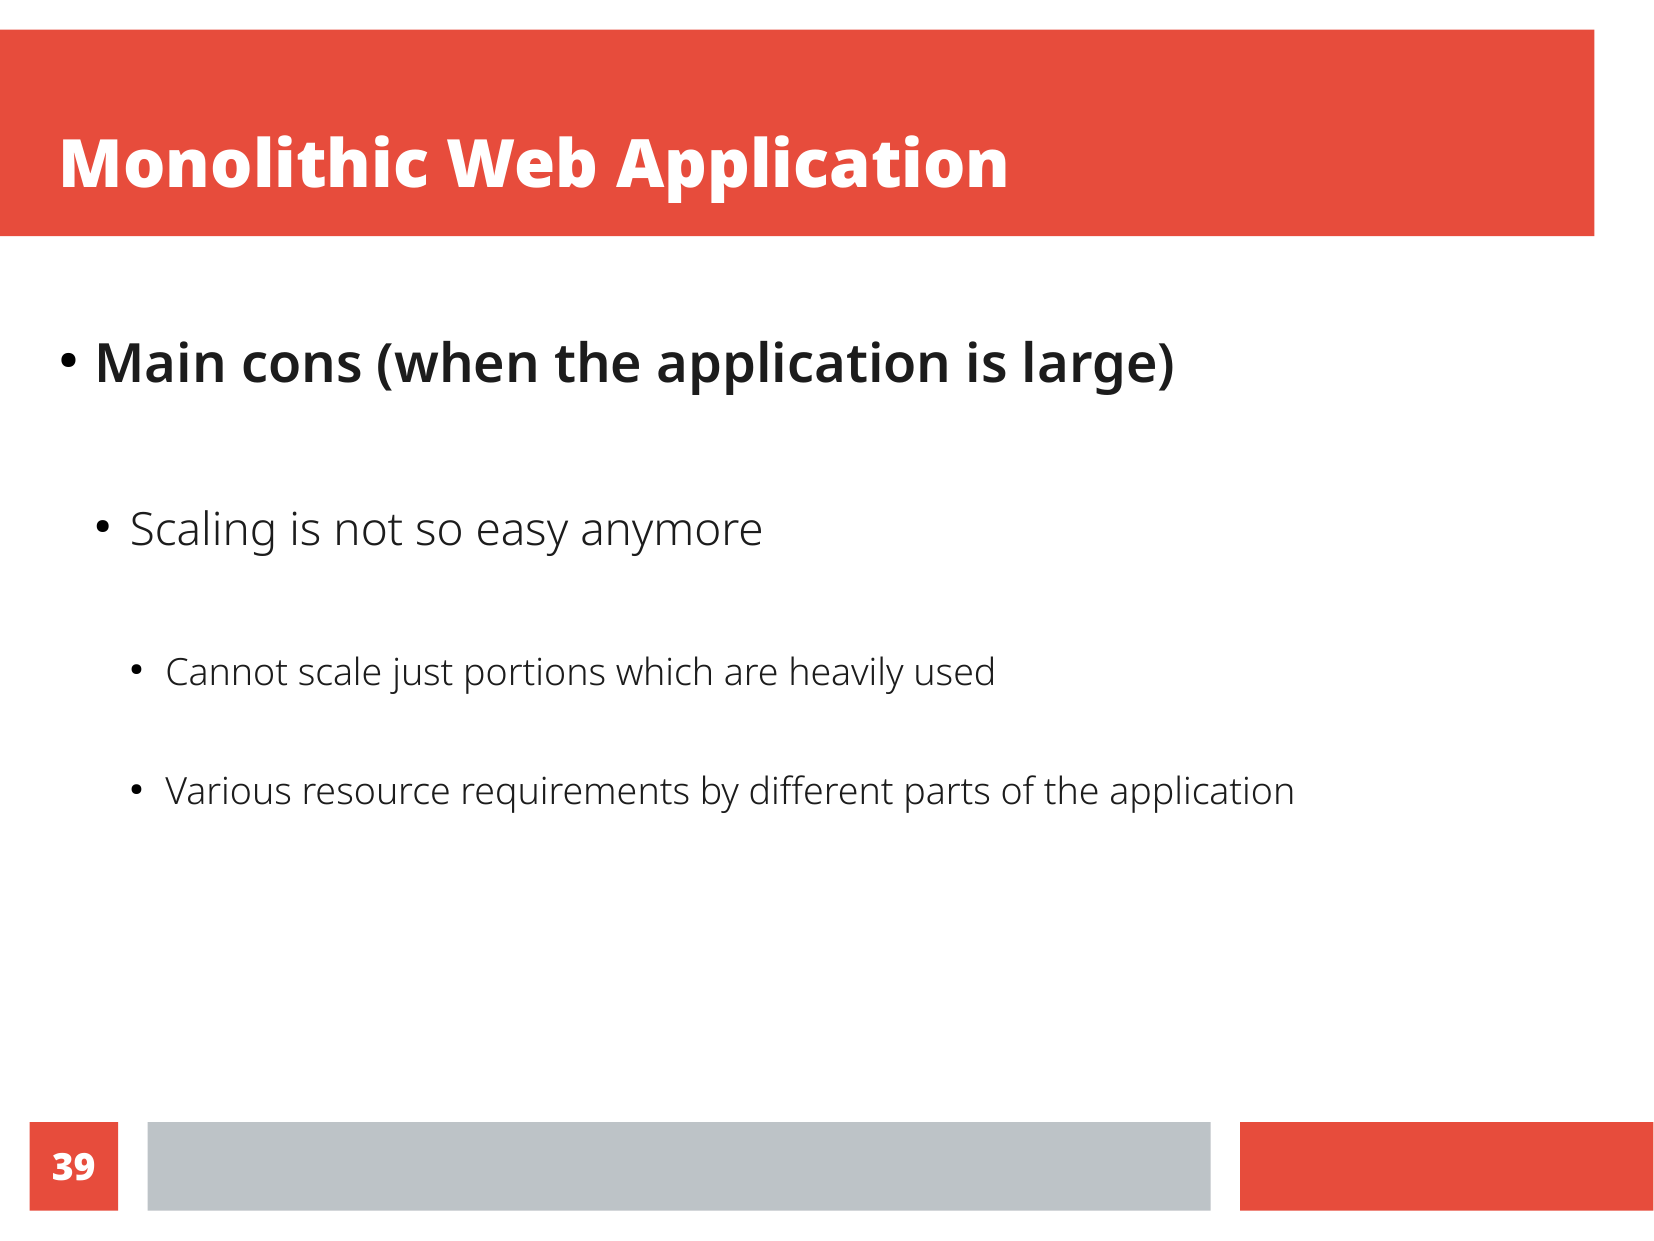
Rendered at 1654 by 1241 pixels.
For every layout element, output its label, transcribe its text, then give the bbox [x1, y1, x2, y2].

list Main cons (when the application is large) Scaling is not so easy anymore Cannot scale just portions which are heavily used Various resource requirements by different parts of the application [59, 324, 1565, 1093]
title Monolithic Web Application [59, 59, 1595, 207]
